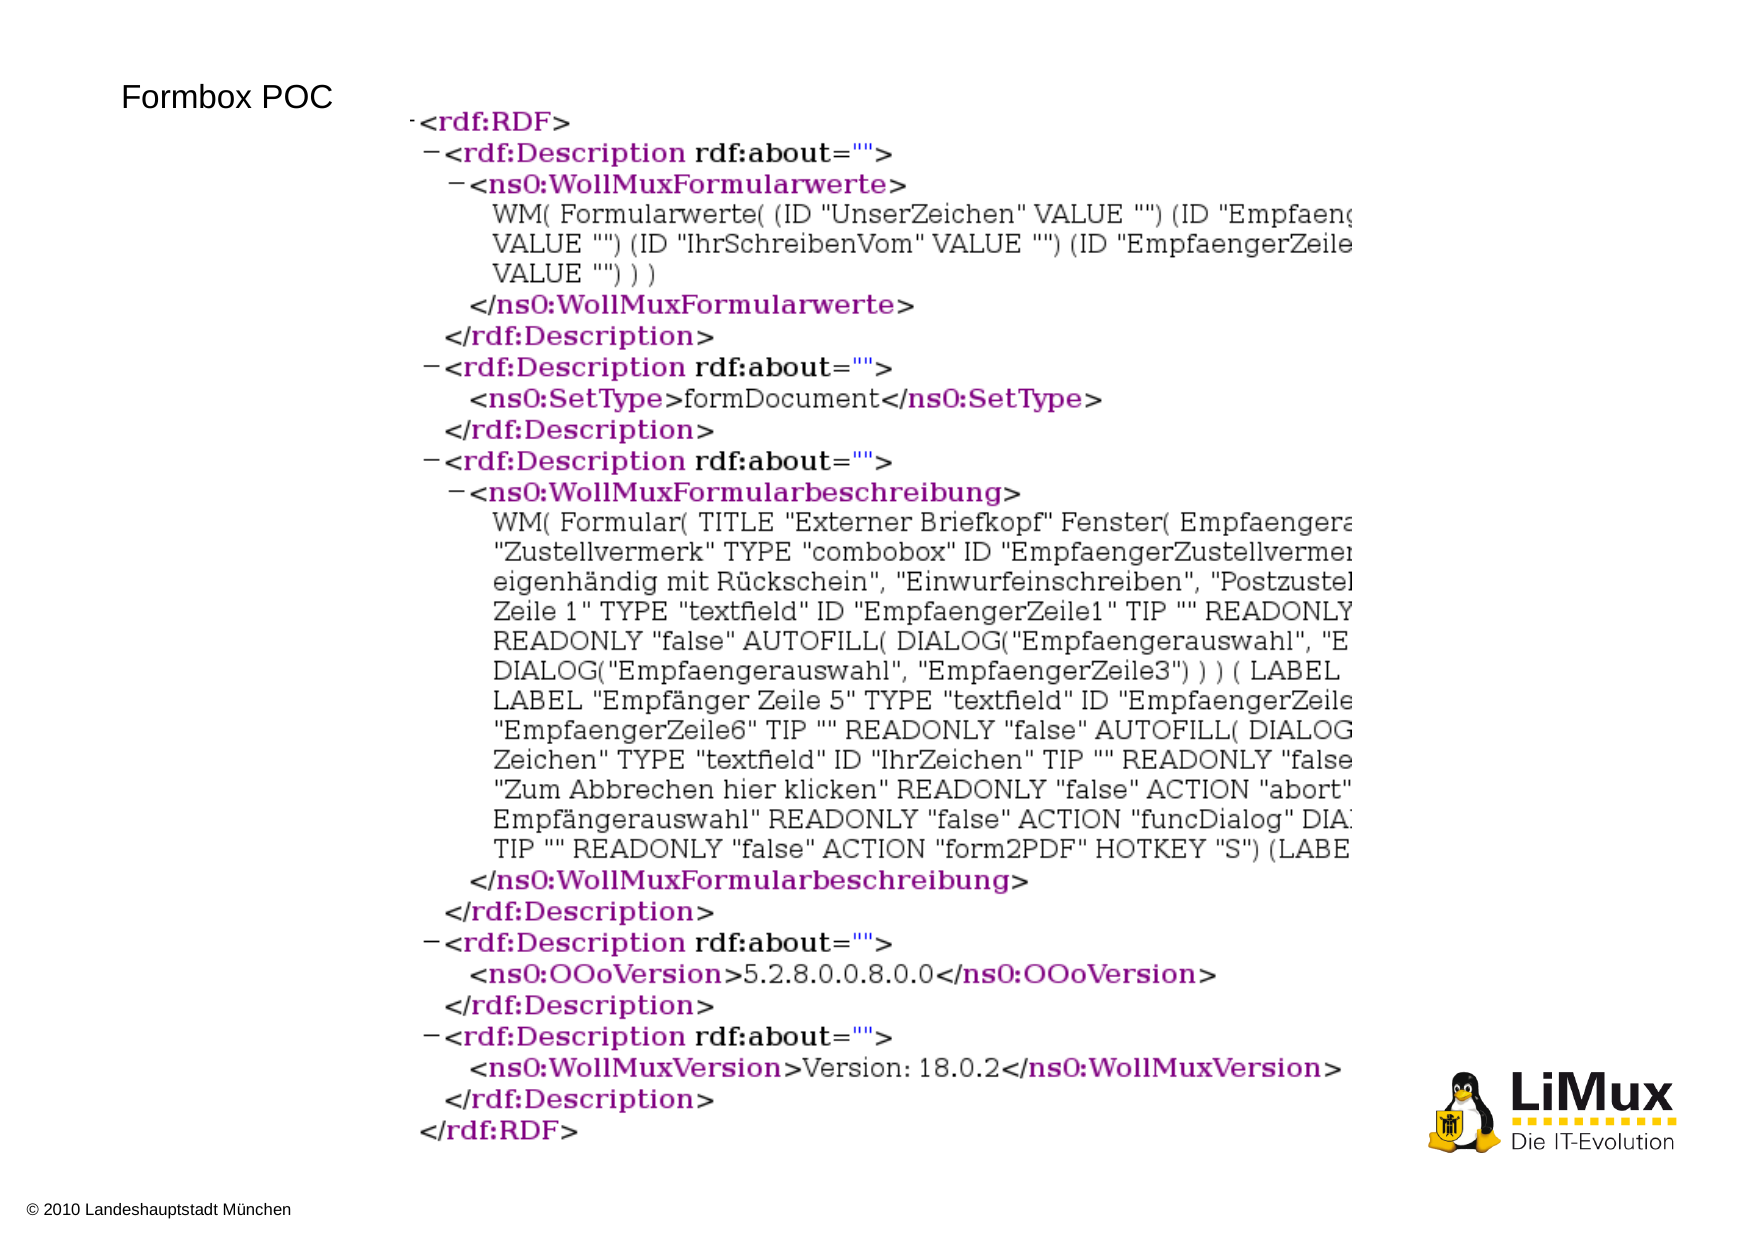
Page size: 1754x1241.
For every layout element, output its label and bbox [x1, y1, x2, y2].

picture [1417, 1059, 1731, 1173]
picture [410, 95, 1352, 1149]
